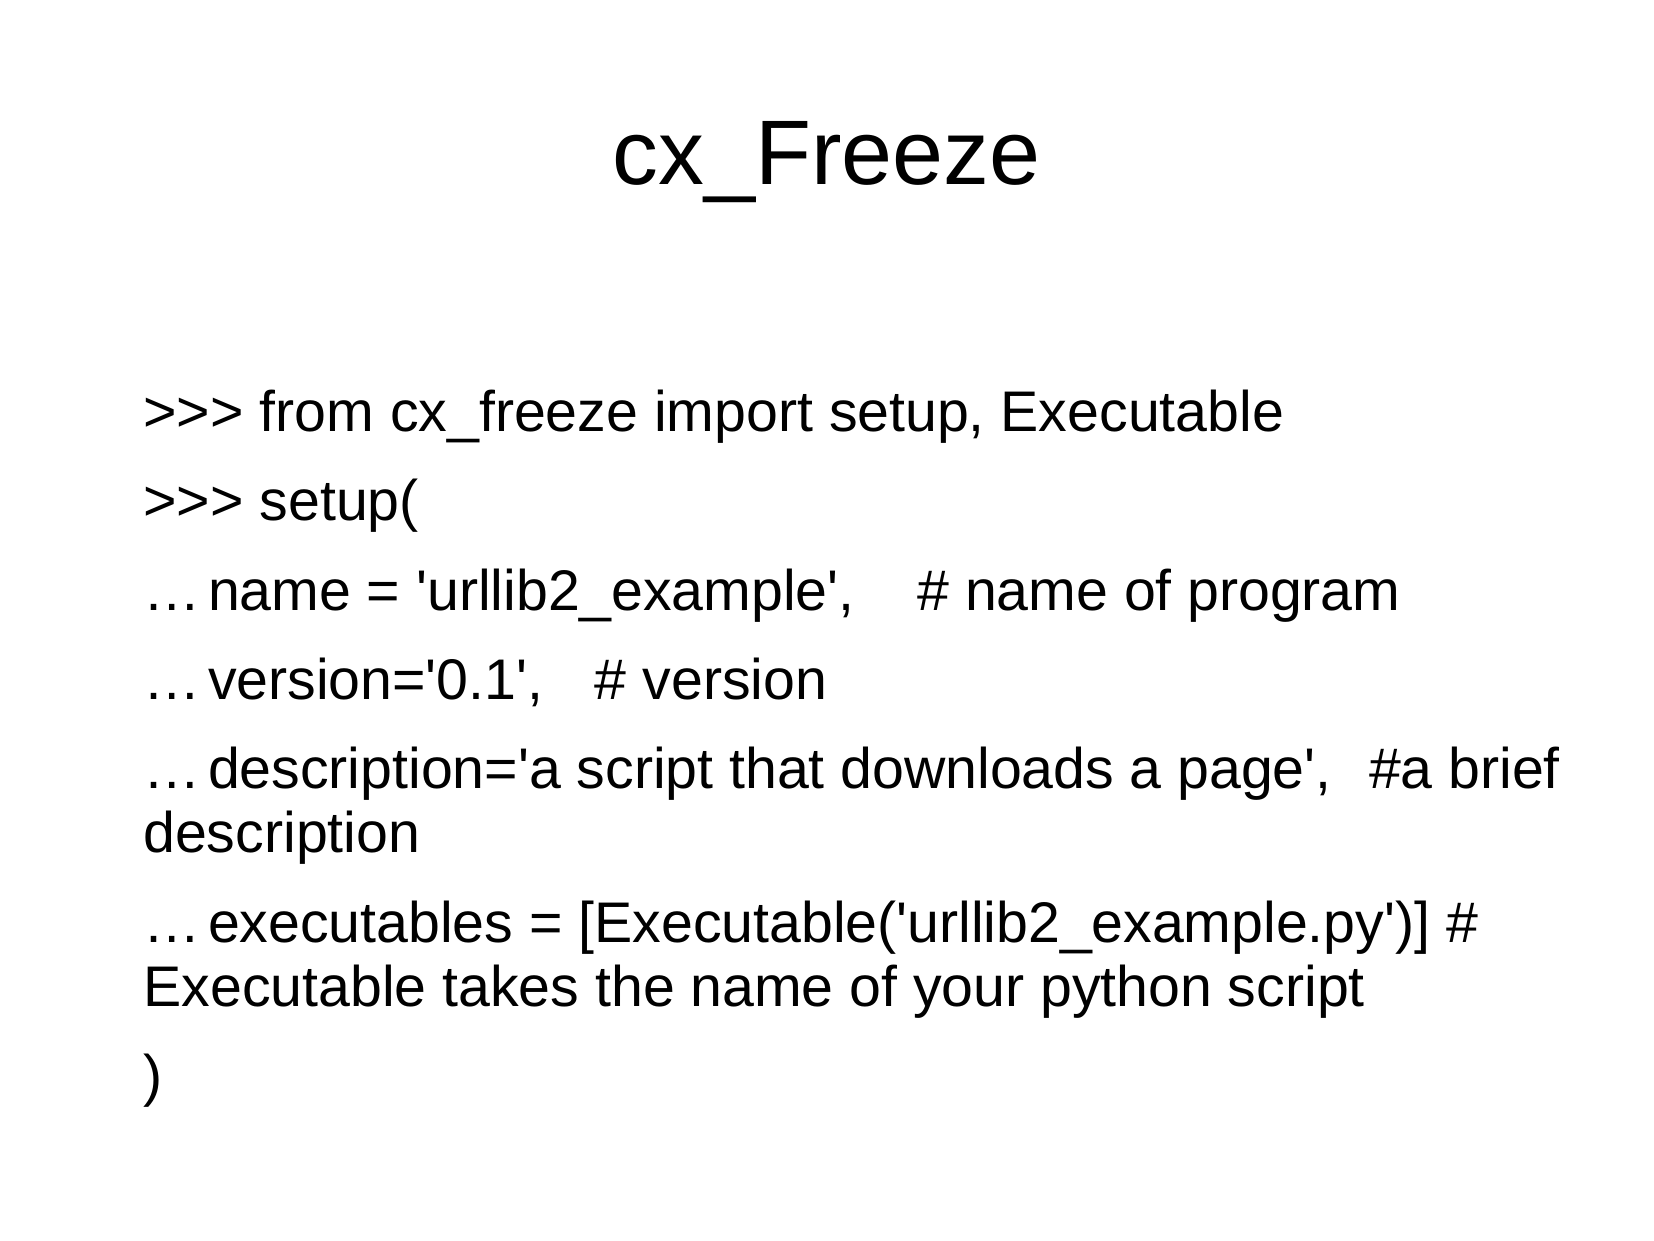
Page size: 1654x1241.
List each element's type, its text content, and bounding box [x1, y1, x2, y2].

title cx_Freeze [82, 49, 1571, 257]
list >>> from cx_freeze import setup, Executable >>> setup( … name = 'urllib2_example', # name of program … version='0.1', # version … description='a script that downloads a page', #a brief description … executables = [Executable('urllib2_example.py')] # Executable takes the name of your python script ) [82, 290, 1571, 1109]
